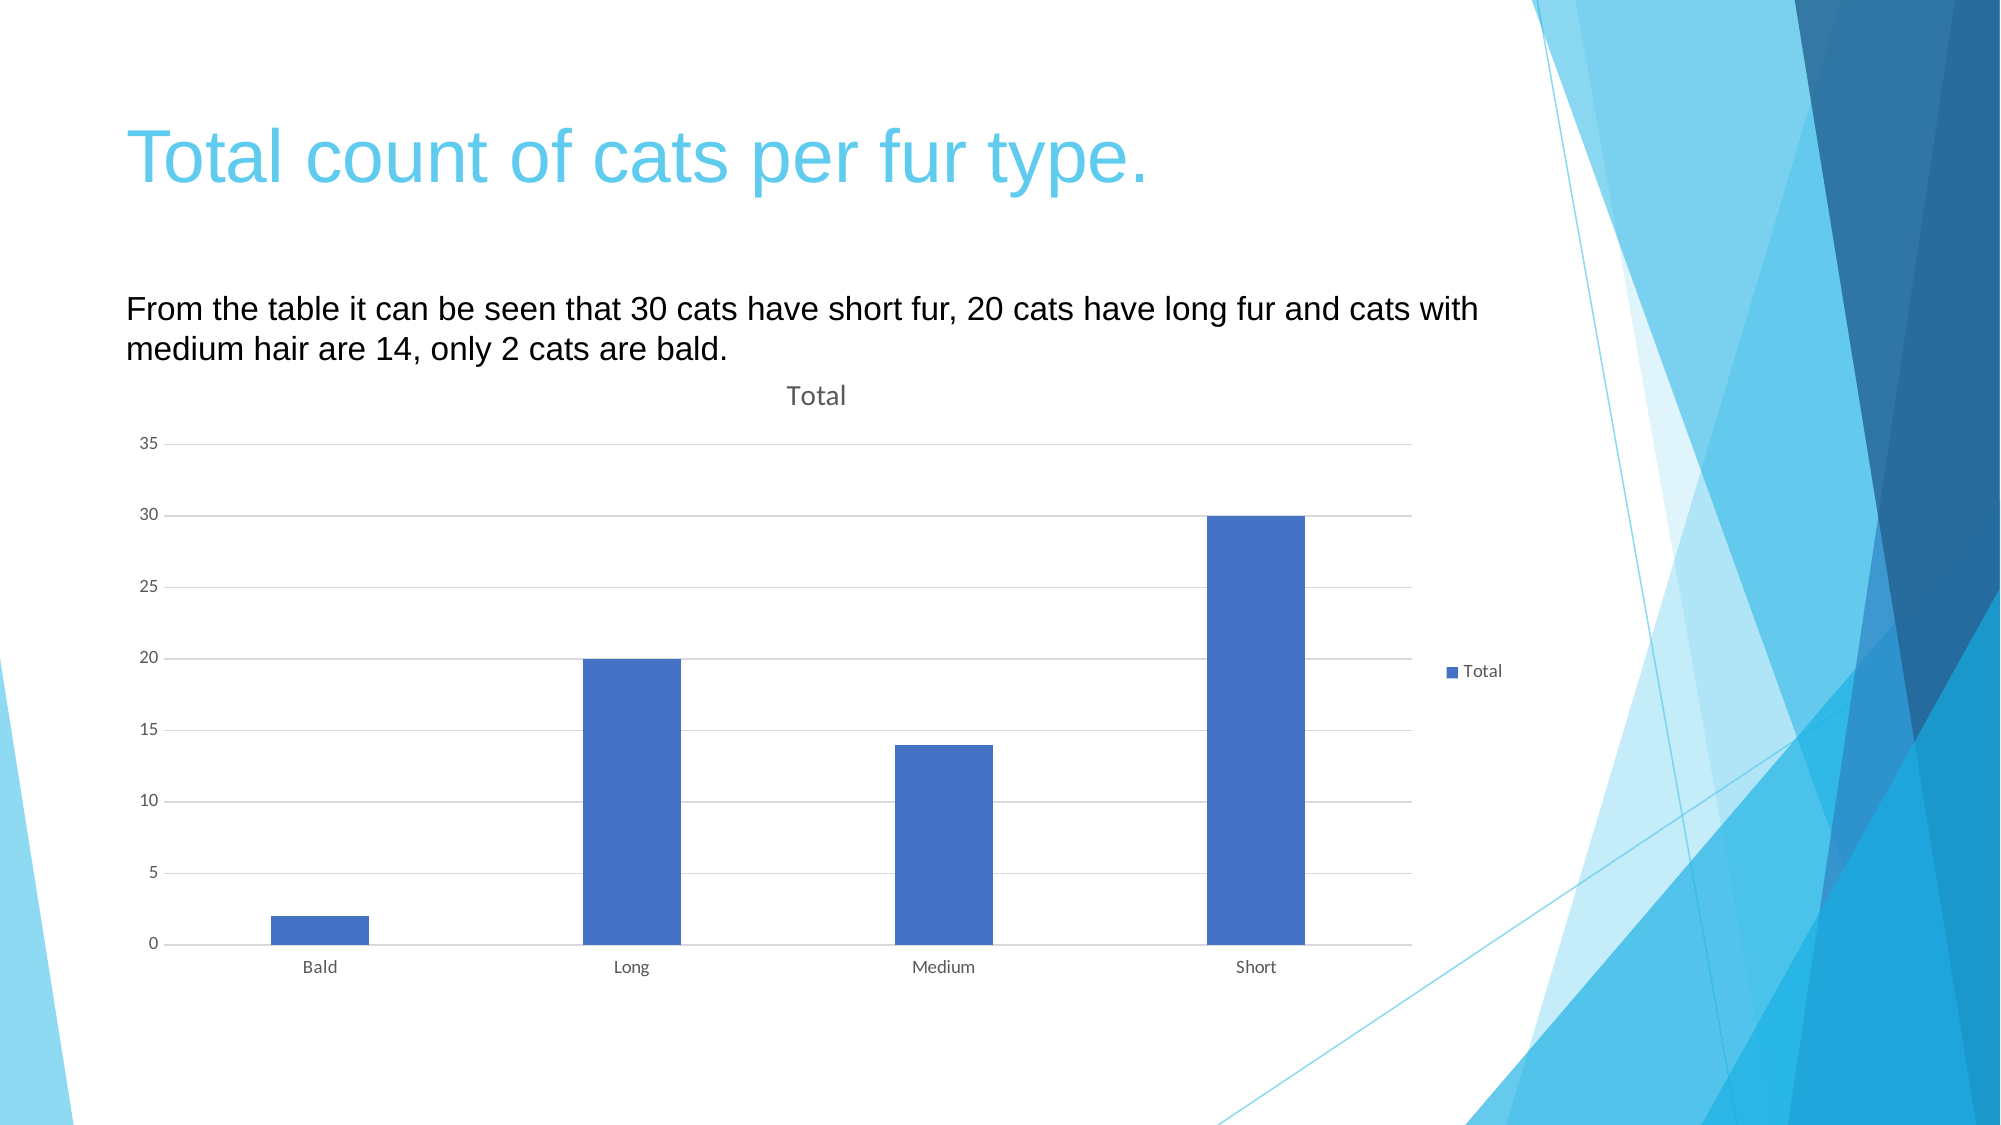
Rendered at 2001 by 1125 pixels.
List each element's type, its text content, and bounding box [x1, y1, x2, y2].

title Total count of cats per fur type. From the table it can be seen that 30 cats have short fur, 20 cats have long fur and cats with medium hair are 14, only 2 cats are bald. [111, 99, 1522, 354]
chart [111, 354, 1522, 992]
